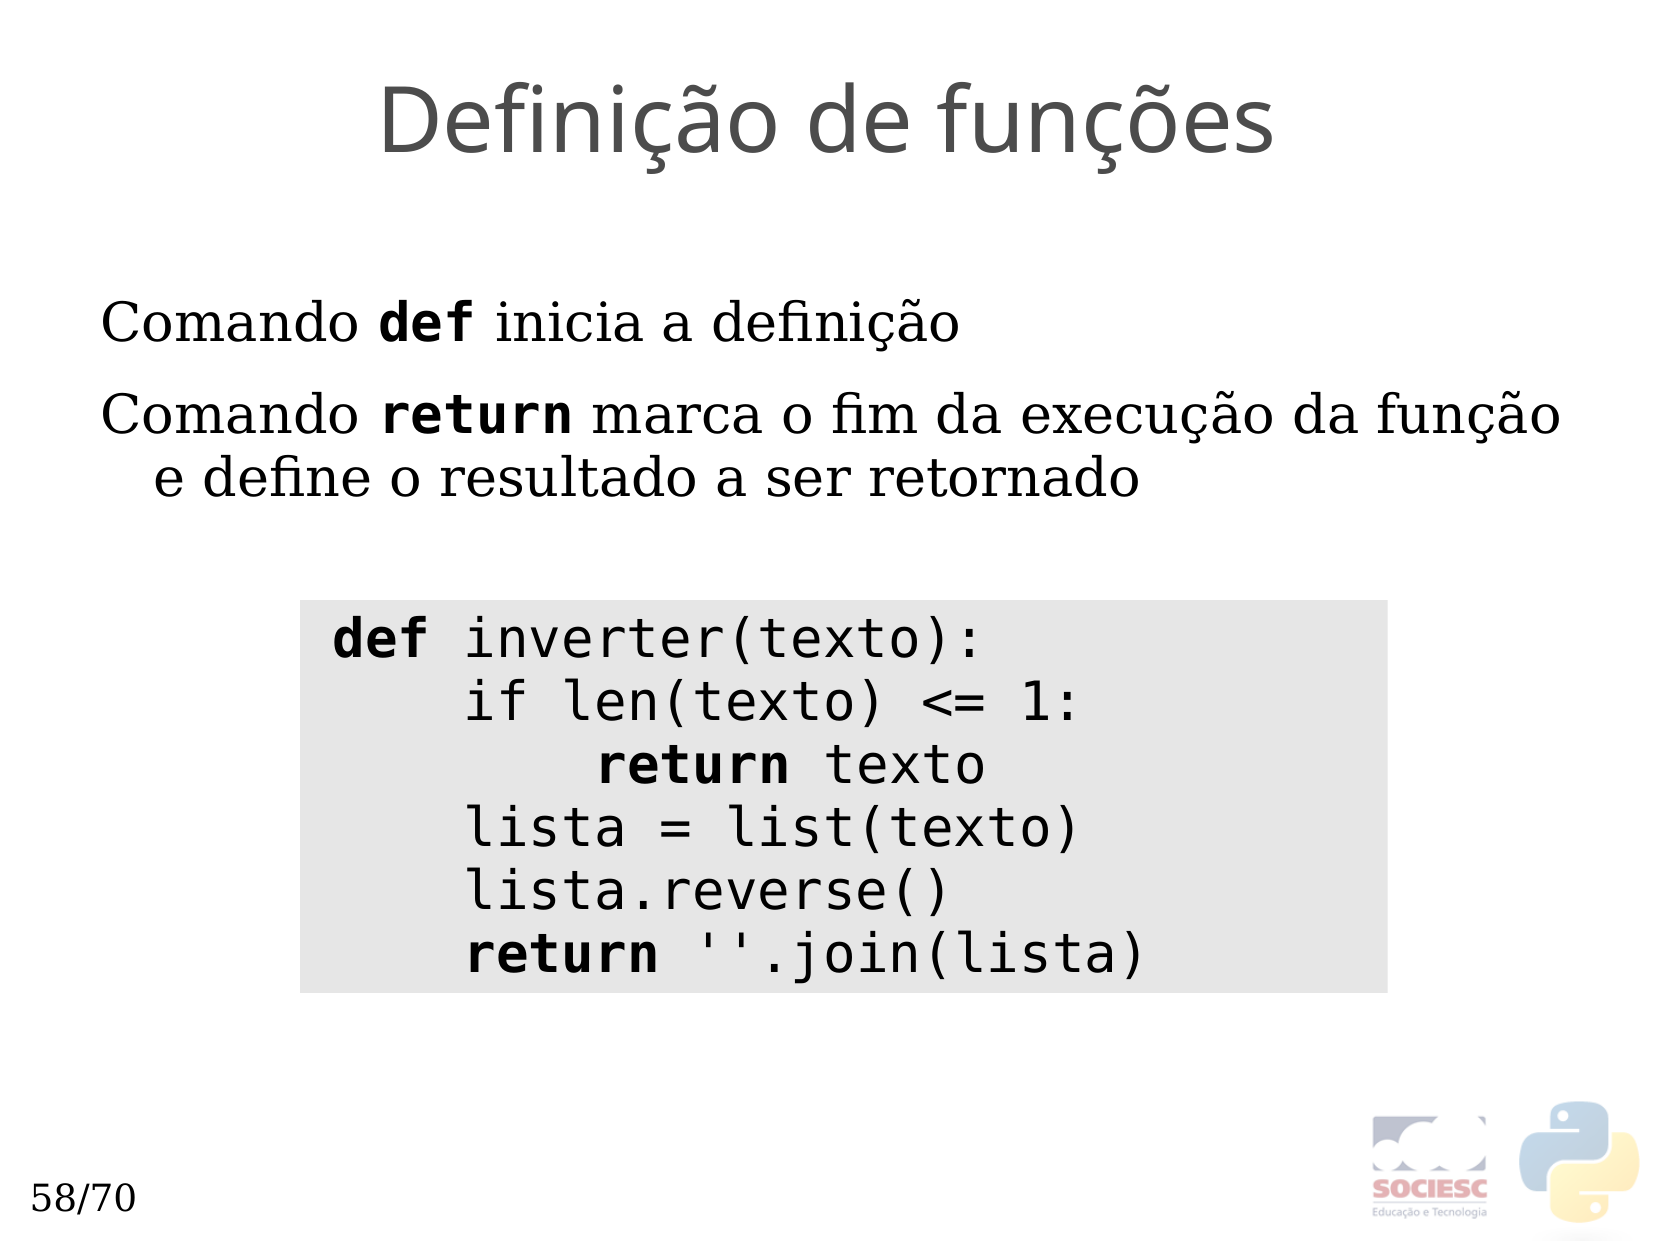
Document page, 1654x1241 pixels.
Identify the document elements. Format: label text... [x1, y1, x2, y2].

text_box def inverter(texto): if len(texto) <= 1: return texto lista = list(texto) lista.reverse() return ''.join(lista) [300, 600, 1388, 993]
picture [1340, 1084, 1654, 1241]
title Definição de funções [82, 13, 1571, 222]
list Comando def inicia a definição Comando return marca o fim da execução da função e define o resultado a ser retornado [82, 290, 1571, 1109]
